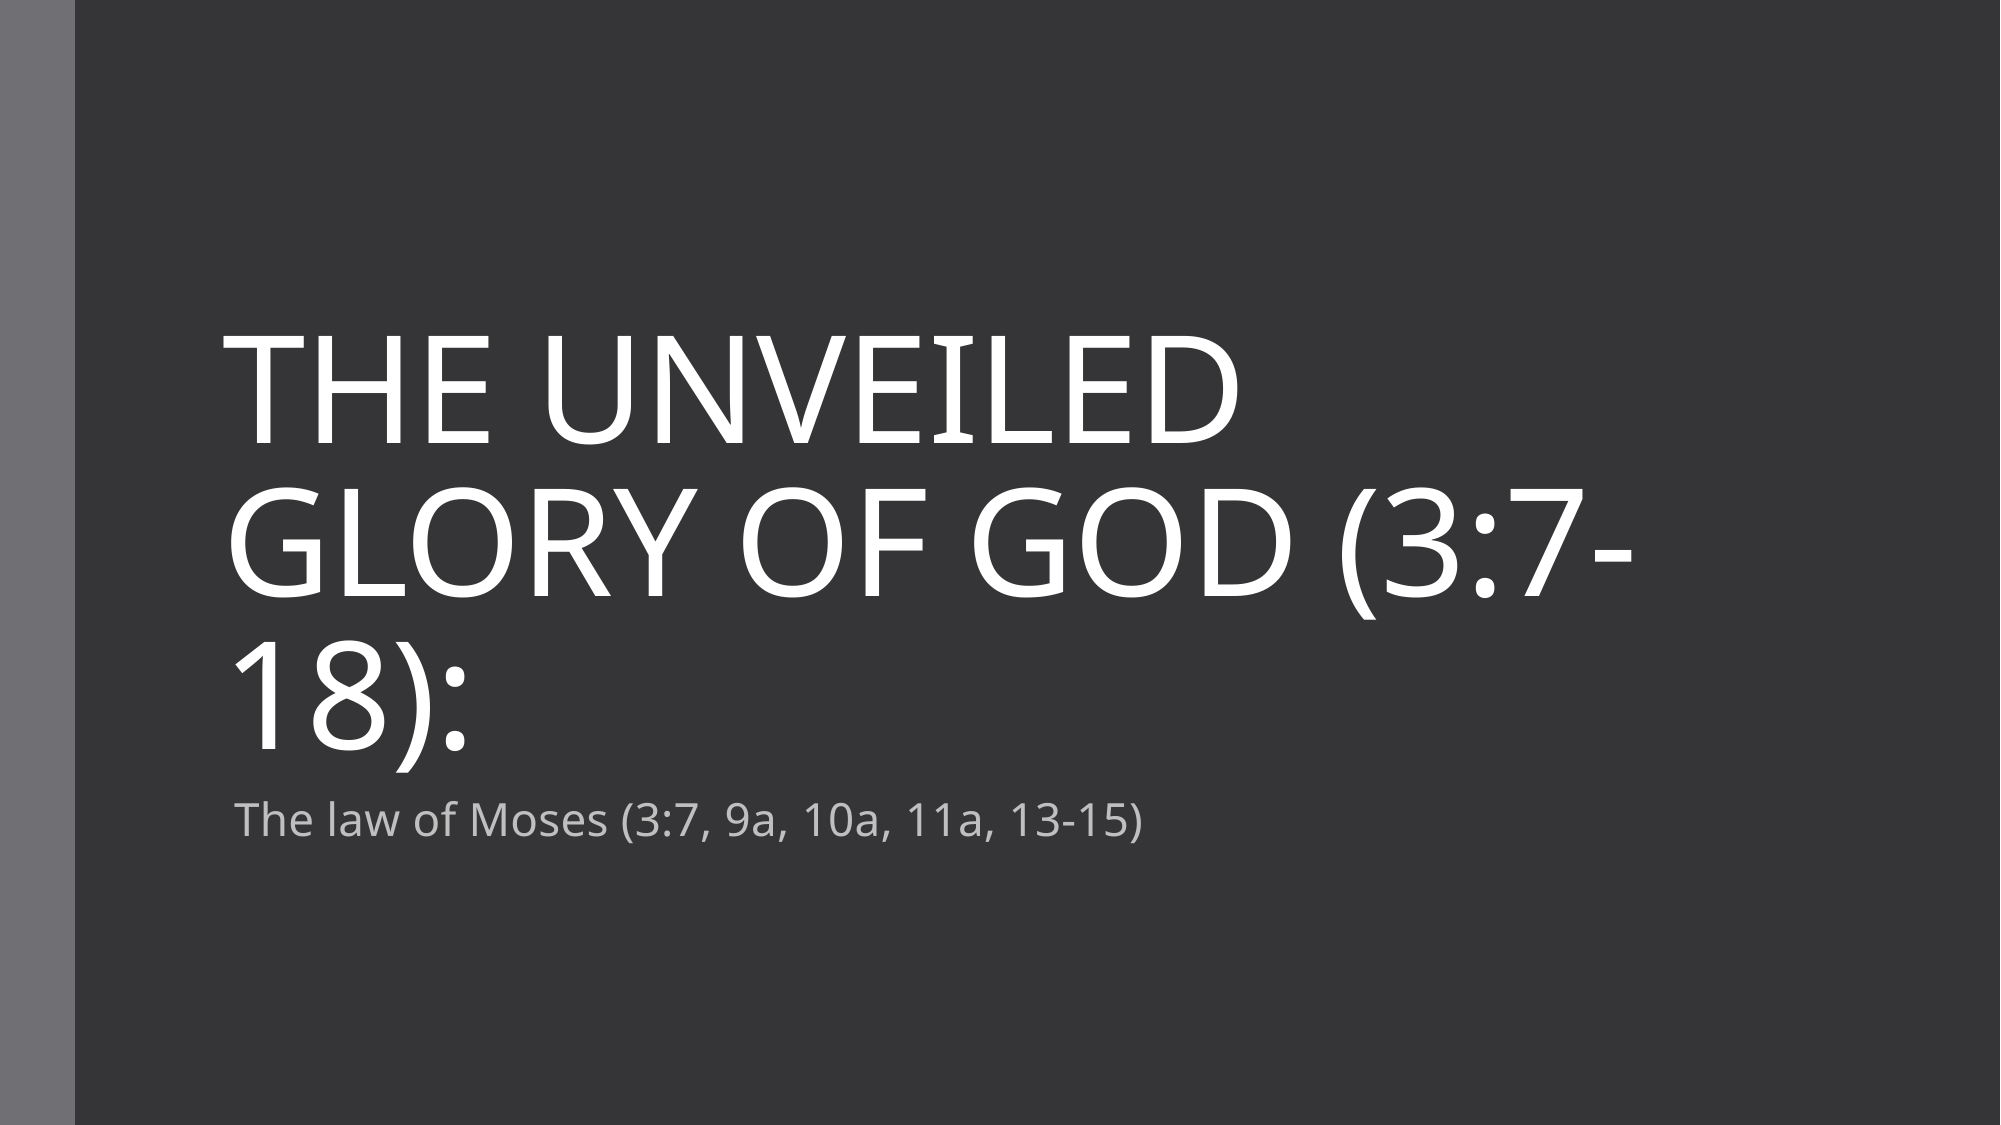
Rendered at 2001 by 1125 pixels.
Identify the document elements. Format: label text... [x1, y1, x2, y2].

title THE UNVEILED GLORY OF GOD (3:7-18): [206, 124, 1752, 787]
subtitle The law of Moses (3:7, 9a, 10a, 11a, 13-15) [206, 787, 1752, 1066]
